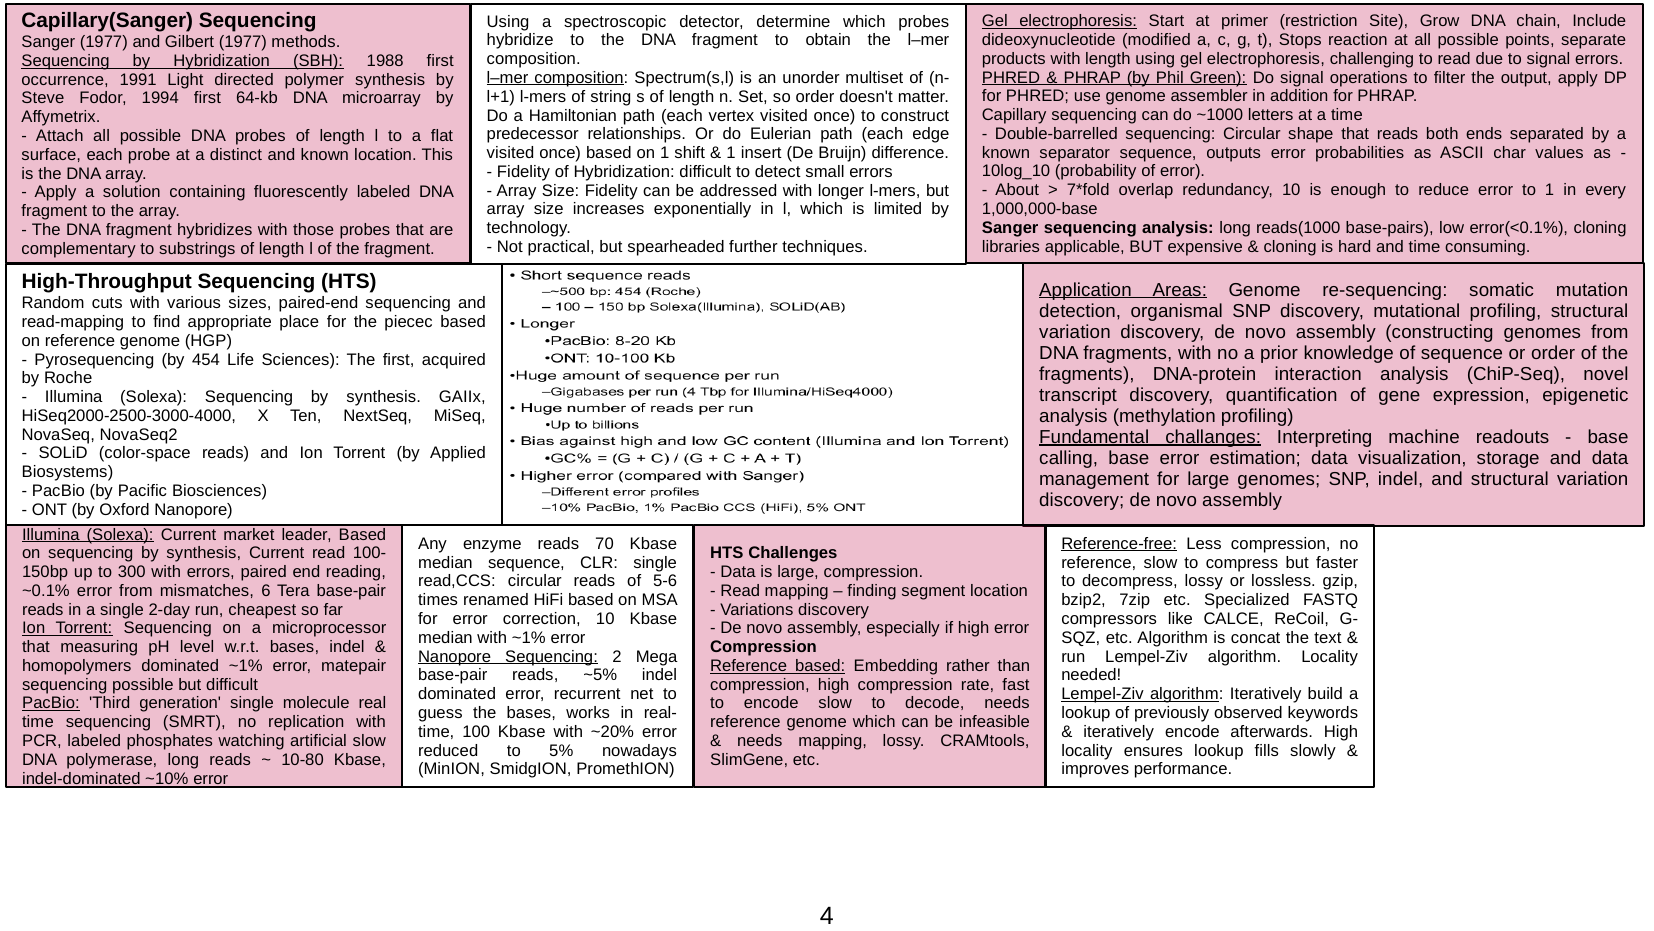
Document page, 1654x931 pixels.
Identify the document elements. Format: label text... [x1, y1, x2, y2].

text_box Reference-free: Less compression, no reference, slow to compress but faster to decompress, lossy or lossless. gzip, bzip2, 7zip etc. Specialized FASTQ compressors like CALCE, ReCoil, G-SQZ, etc. Algorithm is concat the text & run Lempel-Ziv algorithm. Locality needed! Lempel-Ziv algorithm: Iteratively build a lookup of previously observed keywords & iteratively encode afterwards. High locality ensures lookup fills slowly & improves performance. [1045, 524, 1375, 788]
text_box <number> [754, 894, 899, 931]
text_box High-Throughput Sequencing (HTS) Random cuts with various sizes, paired-end sequencing and read-mapping to find appropriate place for the piecec based on reference genome (HGP) - Pyrosequencing (by 454 Life Sciences): The first, acquired by Roche - Illumina (Solexa): Sequencing by synthesis. GAIIx, HiSeq2000-2500-3000-4000, X Ten, NextSeq, MiSeq, NovaSeq, NovaSeq2 - SOLiD (color-space reads) and Ion Torrent (by Applied Biosystems) - PacBio (by Pacific Biosciences) - ONT (by Oxford Nanopore) [5, 263, 503, 526]
text_box Capillary(Sanger) Sequencing Sanger (1977) and Gilbert (1977) methods. Sequencing by Hybridization (SBH): 1988 first occurrence, 1991 Light directed polymer synthesis by Steve Fodor, 1994 first 64-kb DNA microarray by Affymetrix. - Attach all possible DNA probes of length l to a flat surface, each probe at a distinct and known location. This is the DNA array. - Apply a solution containing fluorescently labeled DNA fragment to the array. - The DNA fragment hybridizes with those probes that are complementary to substrings of length l of the fragment. [5, 3, 470, 263]
picture [503, 265, 1019, 522]
text_box Application Areas: Genome re-sequencing: somatic mutation detection, organismal SNP discovery, mutational proﬁling, structural variation discovery, de novo assembly (constructing genomes from DNA fragments, with no a prior knowledge of sequence or order of the fragments), DNA-protein interaction analysis (ChiP-Seq), novel transcript discovery, quantiﬁcation of gene expression, epigenetic analysis (methylation proﬁling) Fundamental challanges: Interpreting machine readouts - base calling, base error estimation; data visualization, storage and data management for large genomes; SNP, indel, and structural variation discovery; de novo assembly [1023, 263, 1644, 526]
text_box Illumina (Solexa): Current market leader, Based on sequencing by synthesis, Current read 100-150bp up to 300 with errors, paired end reading, ~0.1% error from mismatches, 6 Tera base-pair reads in a single 2-day run, cheapest so far Ion Torrent: Sequencing on a microprocessor that measuring pH level w.r.t. bases, indel & homopolymers dominated ~1% error, matepair sequencing possible but difficult PacBio: 'Third generation' single molecule real time sequencing (SMRT), no replication with PCR, labeled phosphates watching artificial slow DNA polymerase, long reads ~ 10-80 Kbase, indel-dominated ~10% error [6, 524, 402, 788]
text_box Any enzyme reads 70 Kbase median sequence, CLR: single read,CCS: circular reads of 5-6 times renamed HiFi based on MSA for error correction, 10 Kbase median with ~1% error Nanopore Sequencing: 2 Mega base-pair reads, ~5% indel dominated error, recurrent net to guess the bases, works in real-time, 100 Kbase with ~20% error reduced to 5% nowadays (MinION, SmidgION, PromethION) [402, 524, 694, 788]
text_box HTS Challenges - Data is large, compression. - Read mapping – finding segment location - Variations discovery - De novo assembly, especially if high error Compression Reference based: Embedding rather than compression, high compression rate, fast to encode slow to decode, needs reference genome which can be infeasible & needs mapping, lossy. CRAMtools, SlimGene, etc. [694, 524, 1045, 788]
text_box Using a spectroscopic detector, determine which probes hybridize to the DNA fragment to obtain the l–mer composition. l–mer composition: Spectrum(s,l) is an unorder multiset of (n-l+1) l-mers of string s of length n. Set, so order doesn't matter. Do a Hamiltonian path (each vertex visited once) to construct predecessor relationships. Or do Eulerian path (each edge visited once) based on 1 shift & 1 insert (De Bruijn) difference. - Fidelity of Hybridization: difficult to detect small errors - Array Size: Fidelity can be addressed with longer l-mers, but array size increases exponentially in l, which is limited by technology. - Not practical, but spearheaded further techniques. [470, 4, 966, 264]
text_box Gel electrophoresis: Start at primer (restriction Site), Grow DNA chain, Include dideoxynucleotide (modified a, c, g, t), Stops reaction at all possible points, separate products with length using gel electrophoresis, challenging to read due to signal errors. PHRED & PHRAP (by Phil Green): Do signal operations to filter the output, apply DP for PHRED; use genome assembler in addition for PHRAP. Capillary sequencing can do ~1000 letters at a time - Double-barrelled sequencing: Circular shape that reads both ends separated by a known separator sequence, outputs error probabilities as ASCII char values as -10log_10 (probability of error). - About > 7*fold overlap redundancy, 10 is enough to reduce error to 1 in every 1,000,000-base Sanger sequencing analysis: long reads(1000 base-pairs), low error(<0.1%), cloning libraries applicable, BUT expensive & cloning is hard and time consuming. [966, 3, 1643, 264]
